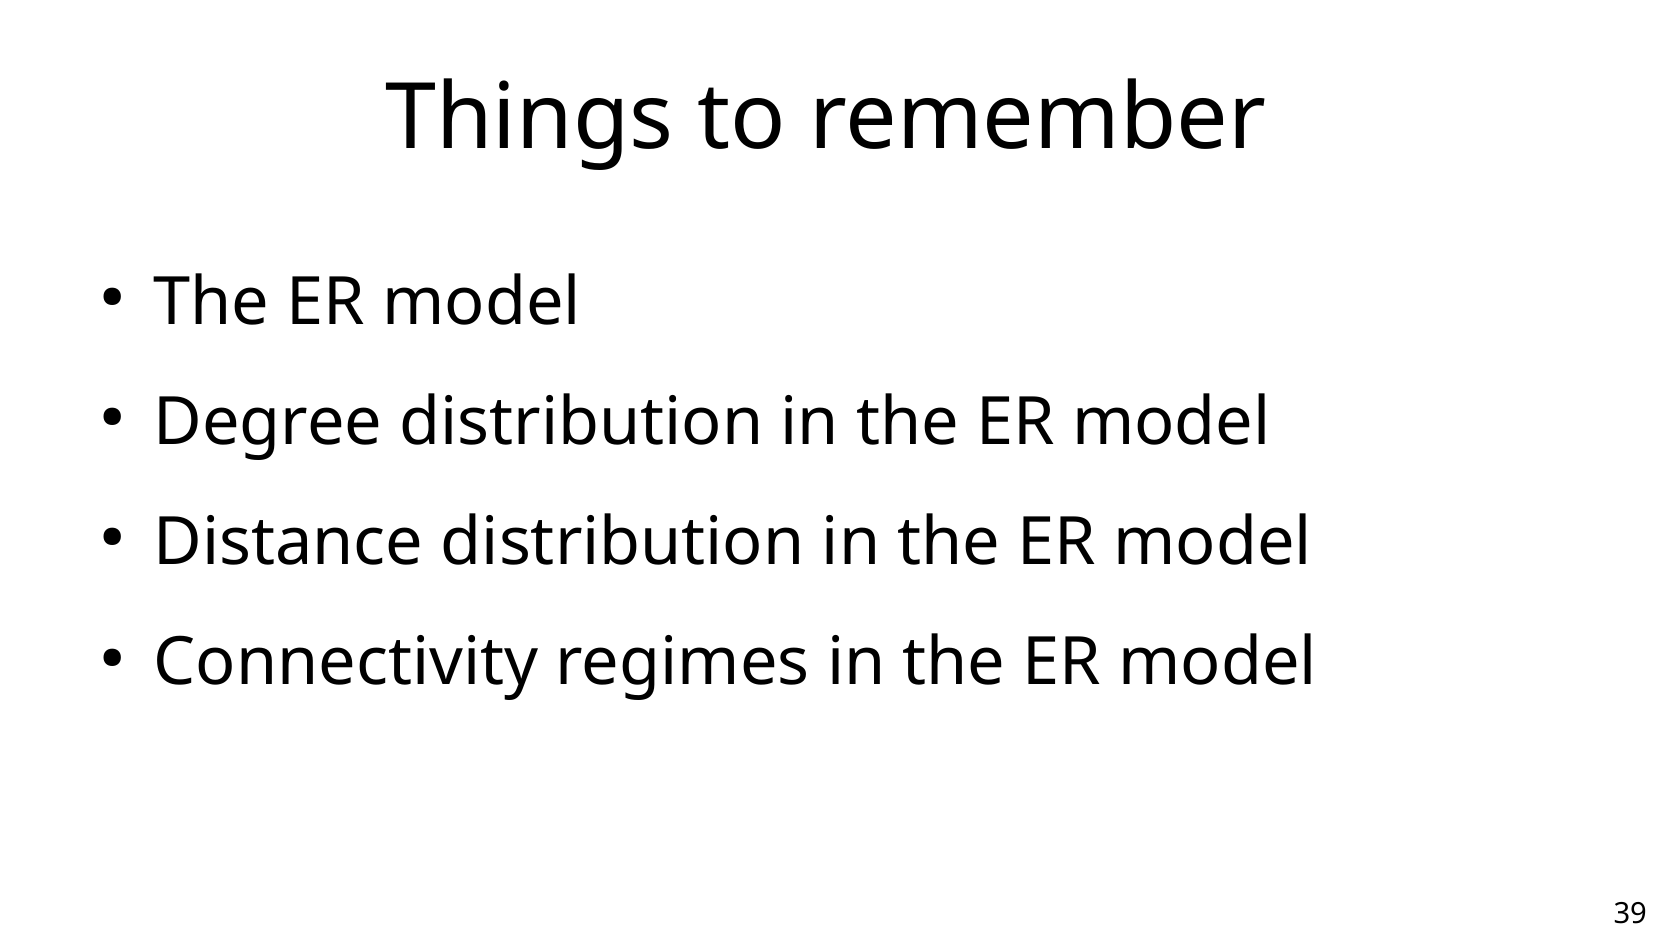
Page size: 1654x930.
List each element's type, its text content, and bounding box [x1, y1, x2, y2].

list The ER model Degree distribution in the ER model Distance distribution in the ER model Connectivity regimes in the ER model [82, 252, 1571, 793]
title Things to remember [82, 1, 1571, 225]
